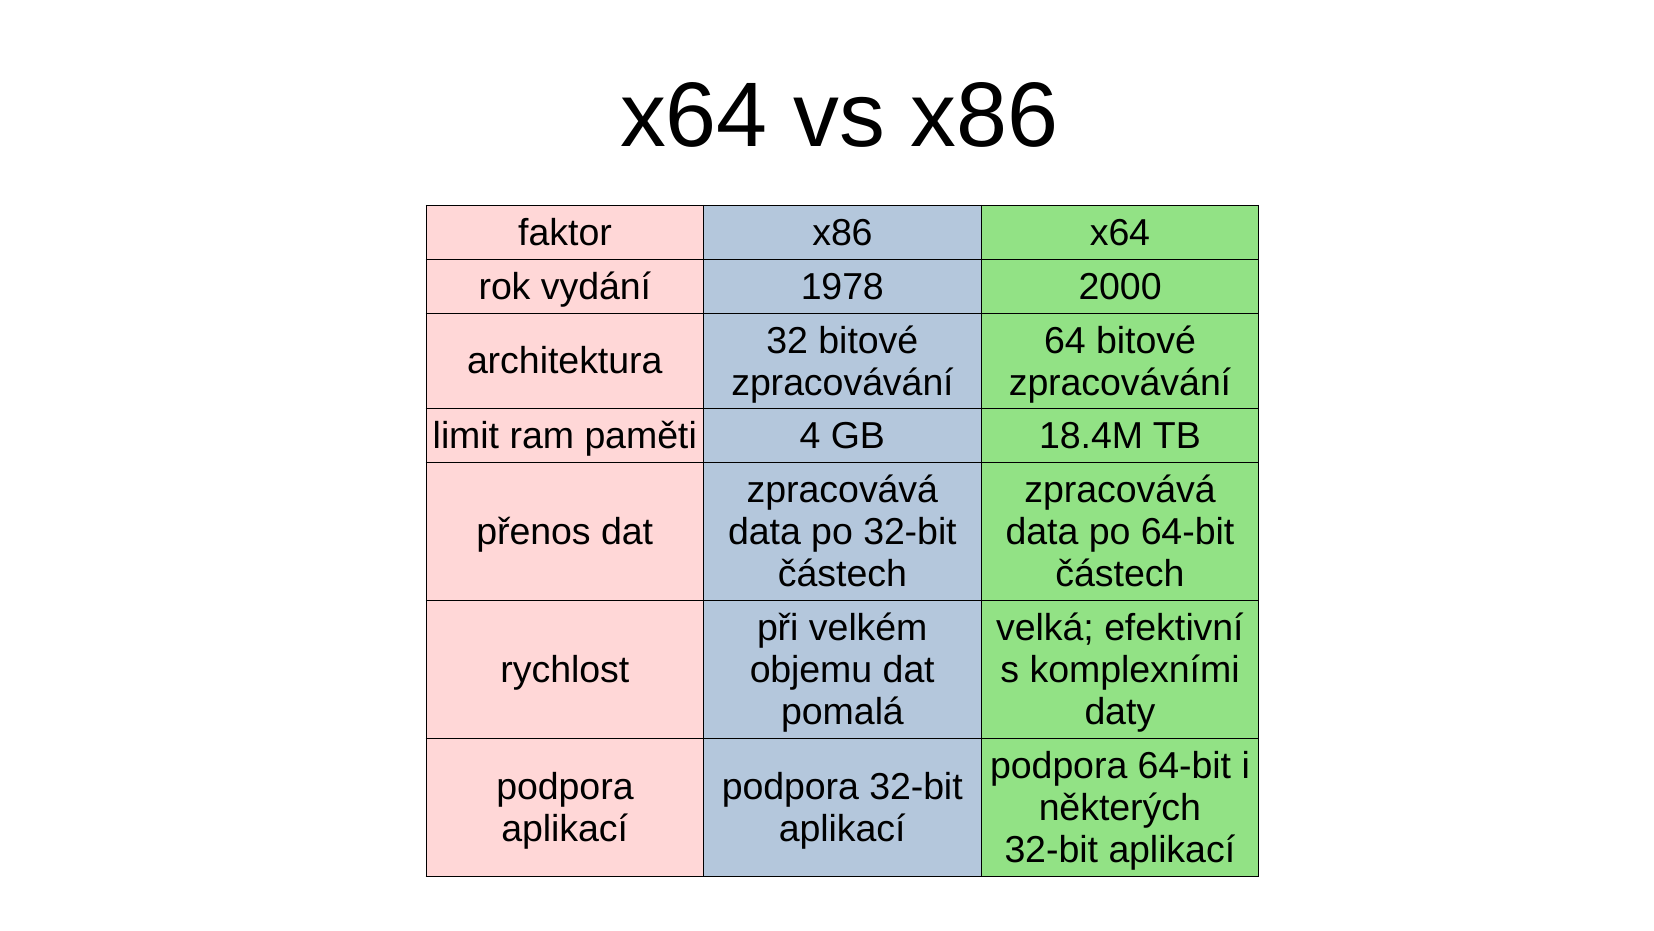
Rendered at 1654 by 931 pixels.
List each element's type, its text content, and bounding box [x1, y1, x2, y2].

table_cell 18.4M TB [982, 409, 1258, 462]
title x64 vs x86 [82, 37, 1571, 193]
table_cell limit ram paměti [427, 409, 703, 462]
table_cell rok vydání [427, 260, 703, 313]
table_cell 32 bitové zpracovávání [704, 314, 981, 408]
table_cell zpracovává data po 64-bit částech [982, 463, 1258, 600]
table_cell 64 bitové zpracovávání [982, 314, 1258, 408]
table_cell 2000 [982, 260, 1258, 313]
table_cell podpora aplikací [427, 739, 703, 876]
table_cell 4 GB [704, 409, 981, 462]
table_header faktor [427, 206, 703, 259]
table_header x86 [704, 206, 981, 259]
table_cell velká; efektivní s komplexními daty [982, 601, 1258, 738]
table_cell přenos dat [427, 463, 703, 600]
table_cell architektura [427, 314, 703, 408]
table_cell zpracovává data po 32-bit částech [704, 463, 981, 600]
table_cell při velkém objemu dat pomalá [704, 601, 981, 738]
table_cell podpora 32-bit aplikací [704, 739, 981, 876]
table_cell podpora 64-bit i některých 32-bit aplikací [982, 739, 1258, 876]
table_cell rychlost [427, 601, 703, 738]
table_cell 1978 [704, 260, 981, 313]
table_header x64 [982, 206, 1258, 259]
